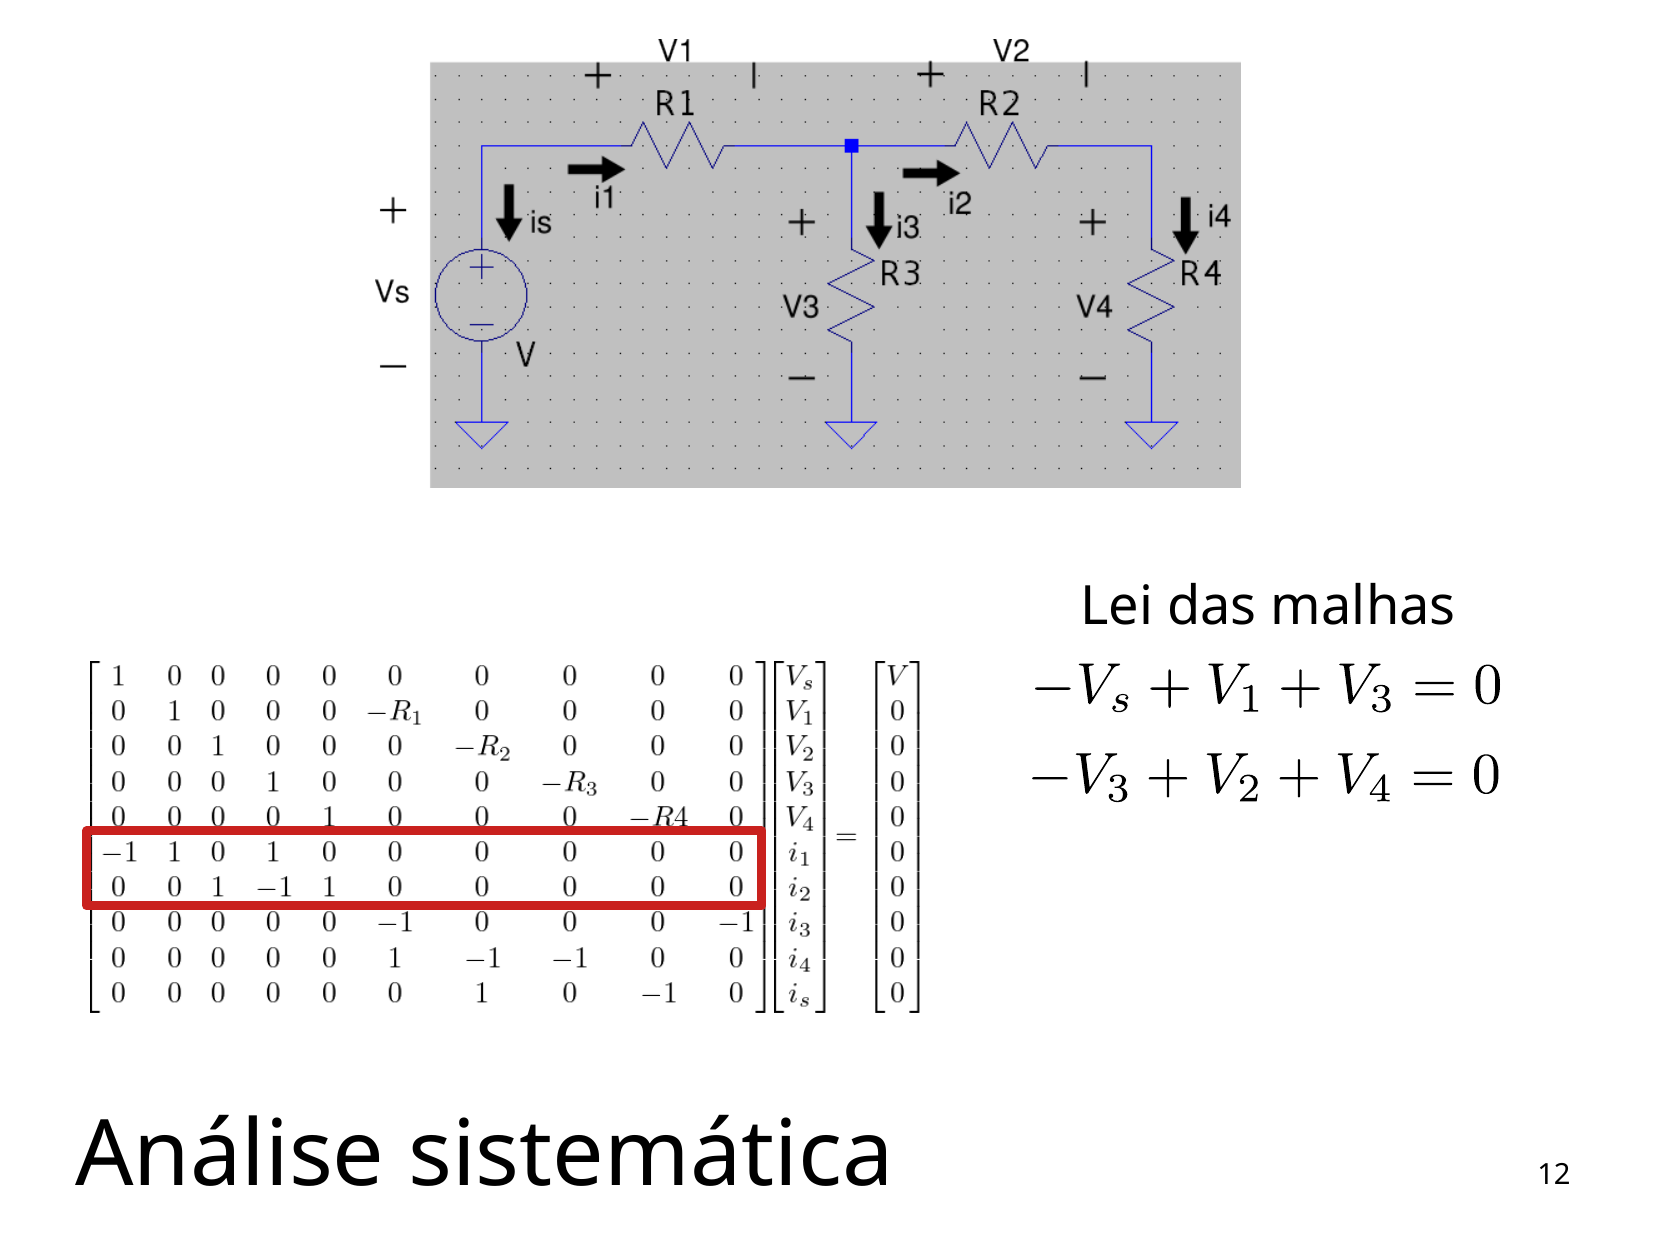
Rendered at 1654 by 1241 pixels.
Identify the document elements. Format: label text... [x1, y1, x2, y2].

text_box Lei das malhas [1065, 559, 1463, 638]
picture [836, 661, 920, 1013]
picture [375, 39, 1241, 488]
picture [774, 661, 826, 1013]
text_box [1030, 753, 1499, 803]
list Análise sistemática [4, 1087, 1088, 1241]
text_box [1033, 663, 1501, 713]
picture [91, 835, 757, 901]
picture [90, 909, 766, 1013]
picture [90, 661, 766, 828]
